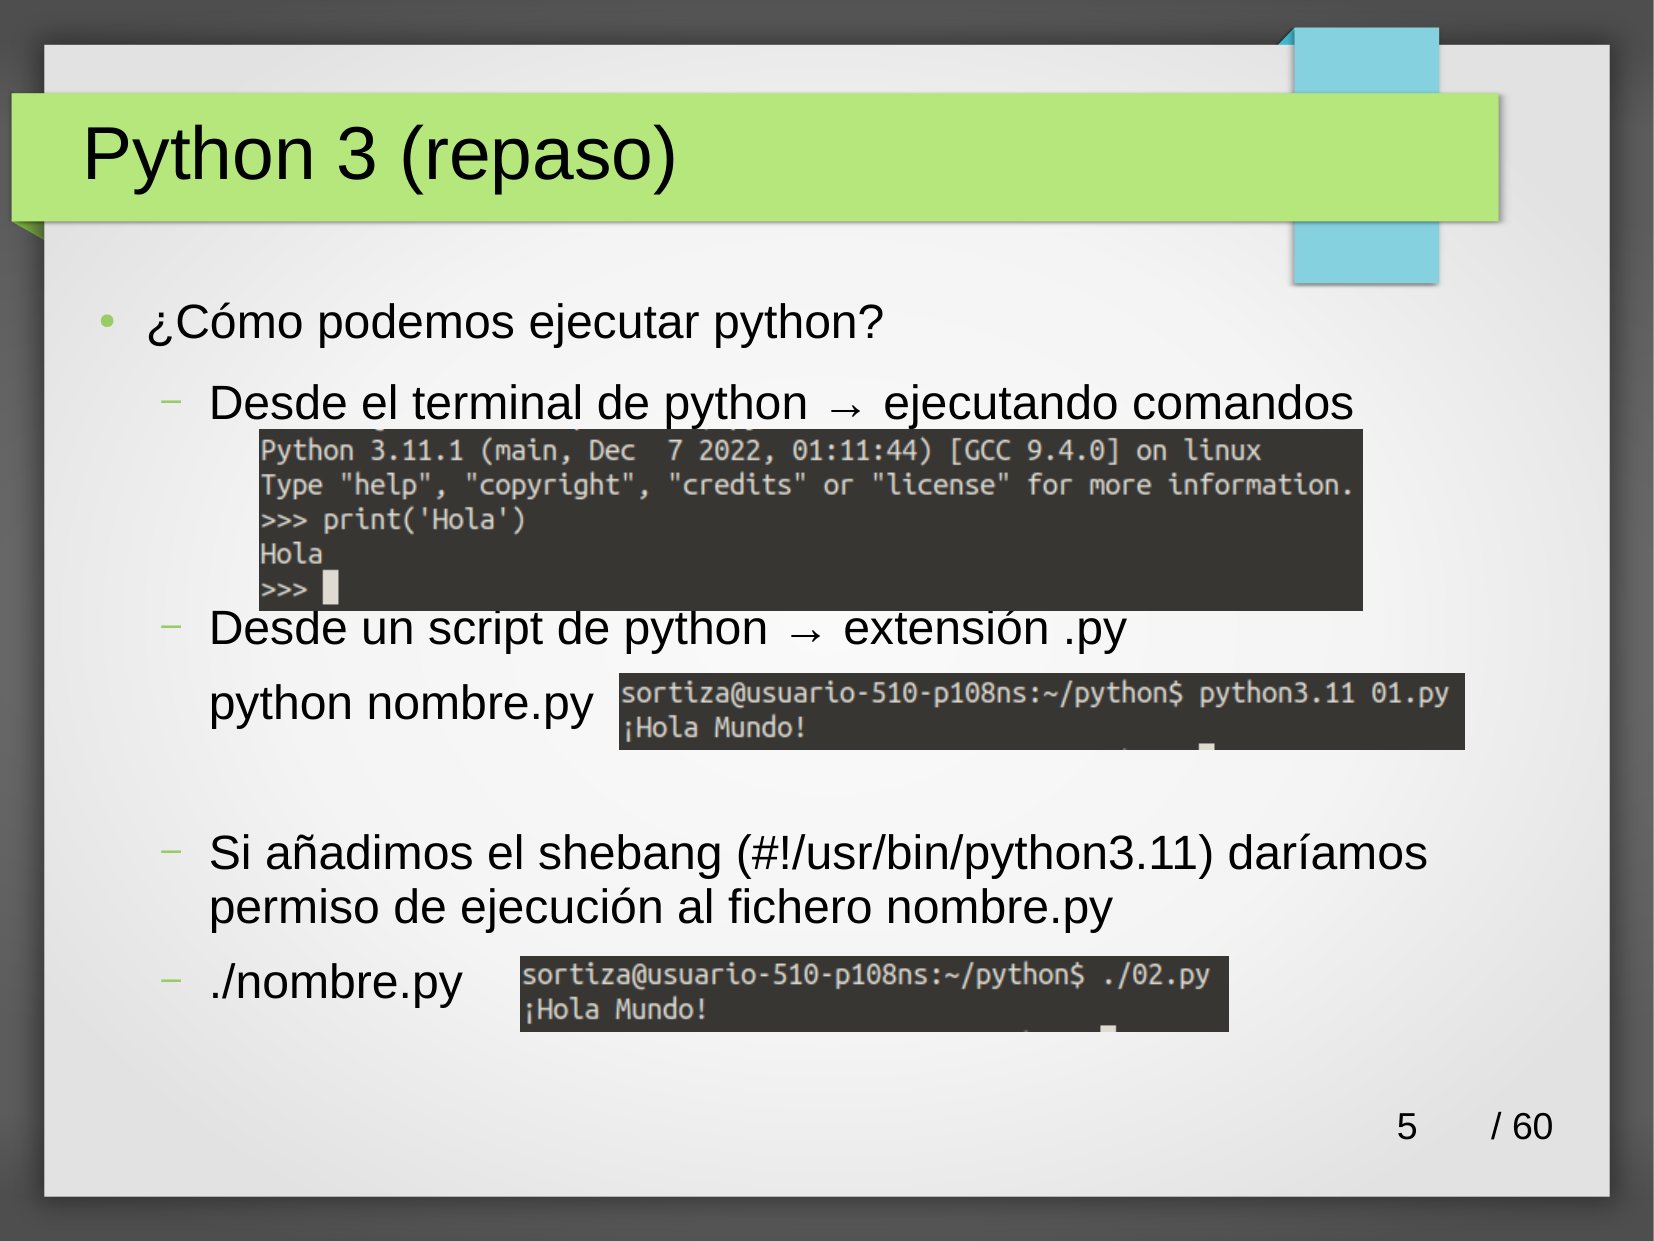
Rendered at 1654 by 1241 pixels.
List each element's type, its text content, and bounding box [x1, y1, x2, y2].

text_box / 60 [1476, 1098, 1644, 1170]
title Python 3 (repaso) [82, 94, 1264, 213]
picture [0, 0, 1654, 1241]
list ¿Cómo podemos ejecutar python? Desde el terminal de python → ejecutando comandos Desde un script de python → extensión .py python nombre.py Si añadimos el shebang (#!/usr/bin/python3.11) daríamos permiso de ejecución al fichero nombre.py ./nombre.py [82, 295, 1571, 1015]
text_box <número> [1382, 1098, 1476, 1170]
